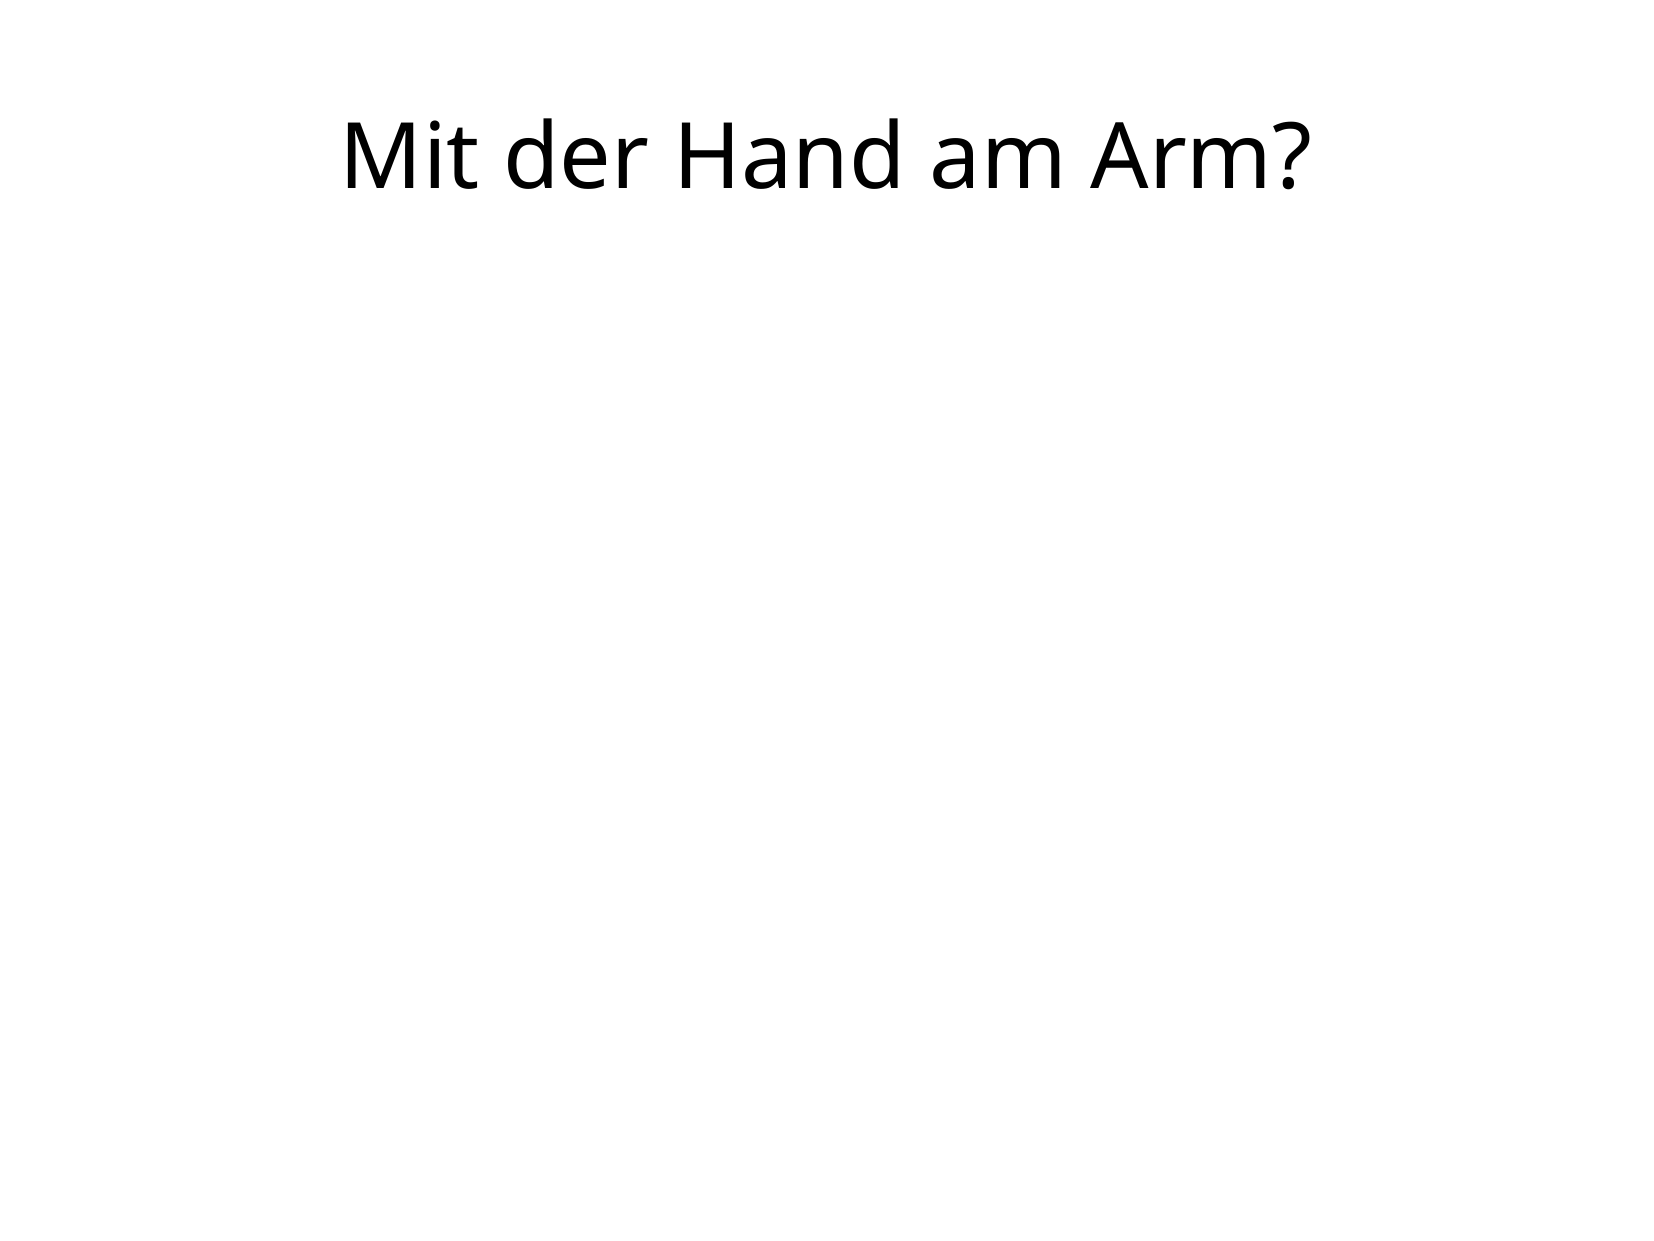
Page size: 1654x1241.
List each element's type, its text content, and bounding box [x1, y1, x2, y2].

title Mit der Hand am Arm? [82, 56, 1571, 250]
